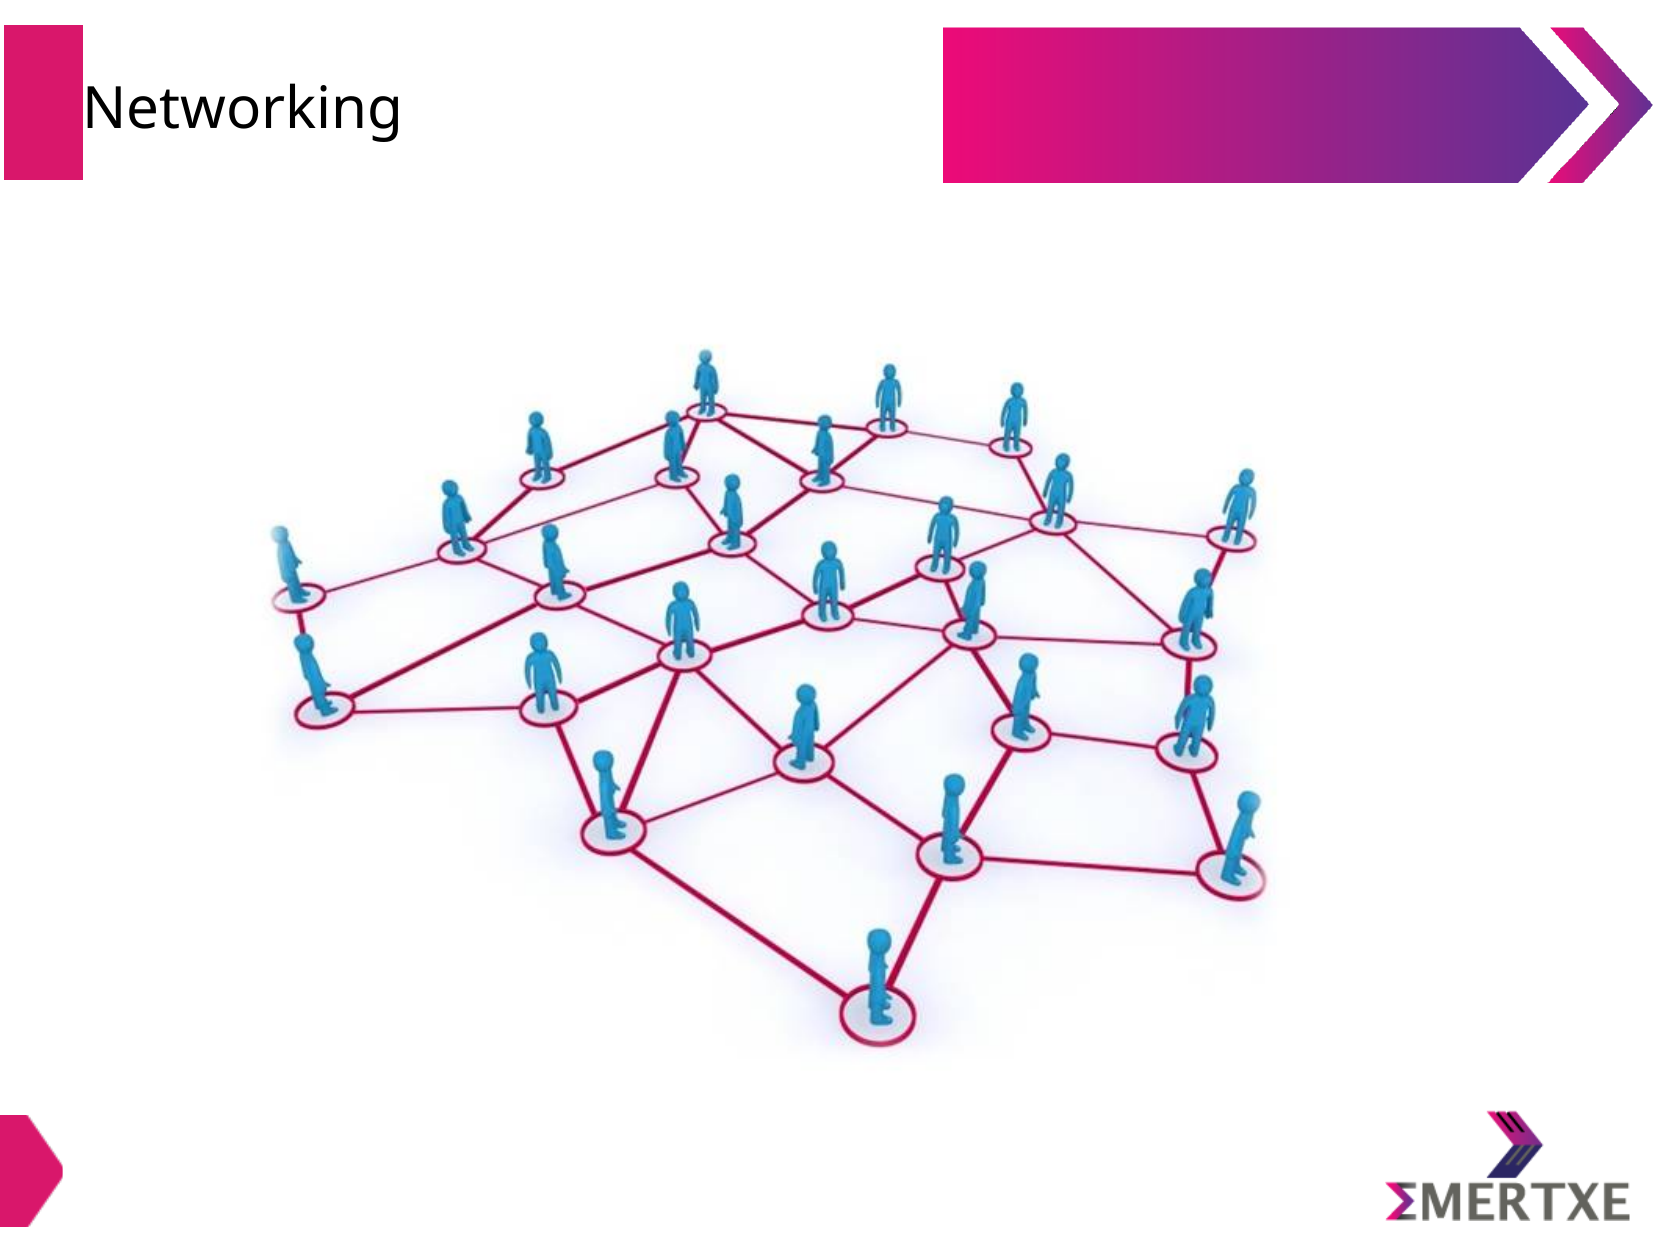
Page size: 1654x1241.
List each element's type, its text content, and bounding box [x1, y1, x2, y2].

picture [1385, 1107, 1631, 1221]
picture [1571, 27, 1653, 183]
title Networking [82, 2, 1571, 210]
picture [250, 320, 1291, 1081]
